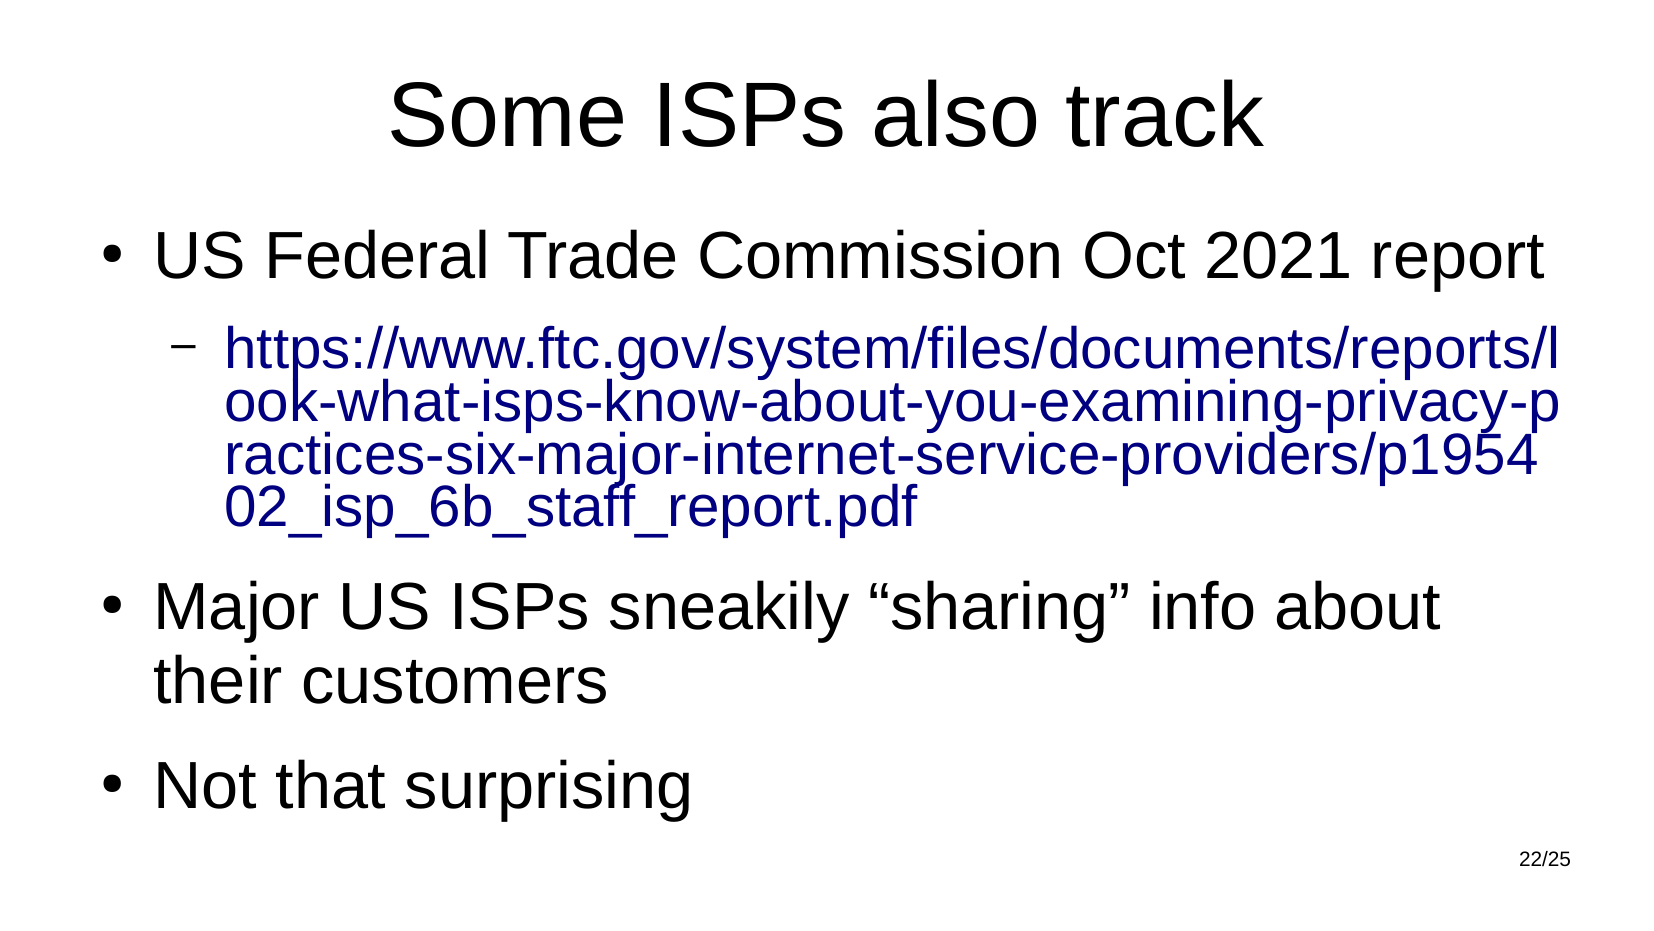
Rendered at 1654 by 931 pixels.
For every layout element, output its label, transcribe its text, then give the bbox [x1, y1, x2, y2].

title Some ISPs also track [82, 37, 1571, 193]
list US Federal Trade Commission Oct 2021 report https://www.ftc.gov/system/files/documents/reports/look-what-isps-know-about-you-examining-privacy-practices-six-major-internet-service-providers/p195402_isp_6b_staff_report.pdf Major US ISPs sneakily “sharing” info about their customers Not that surprising [82, 217, 1571, 758]
